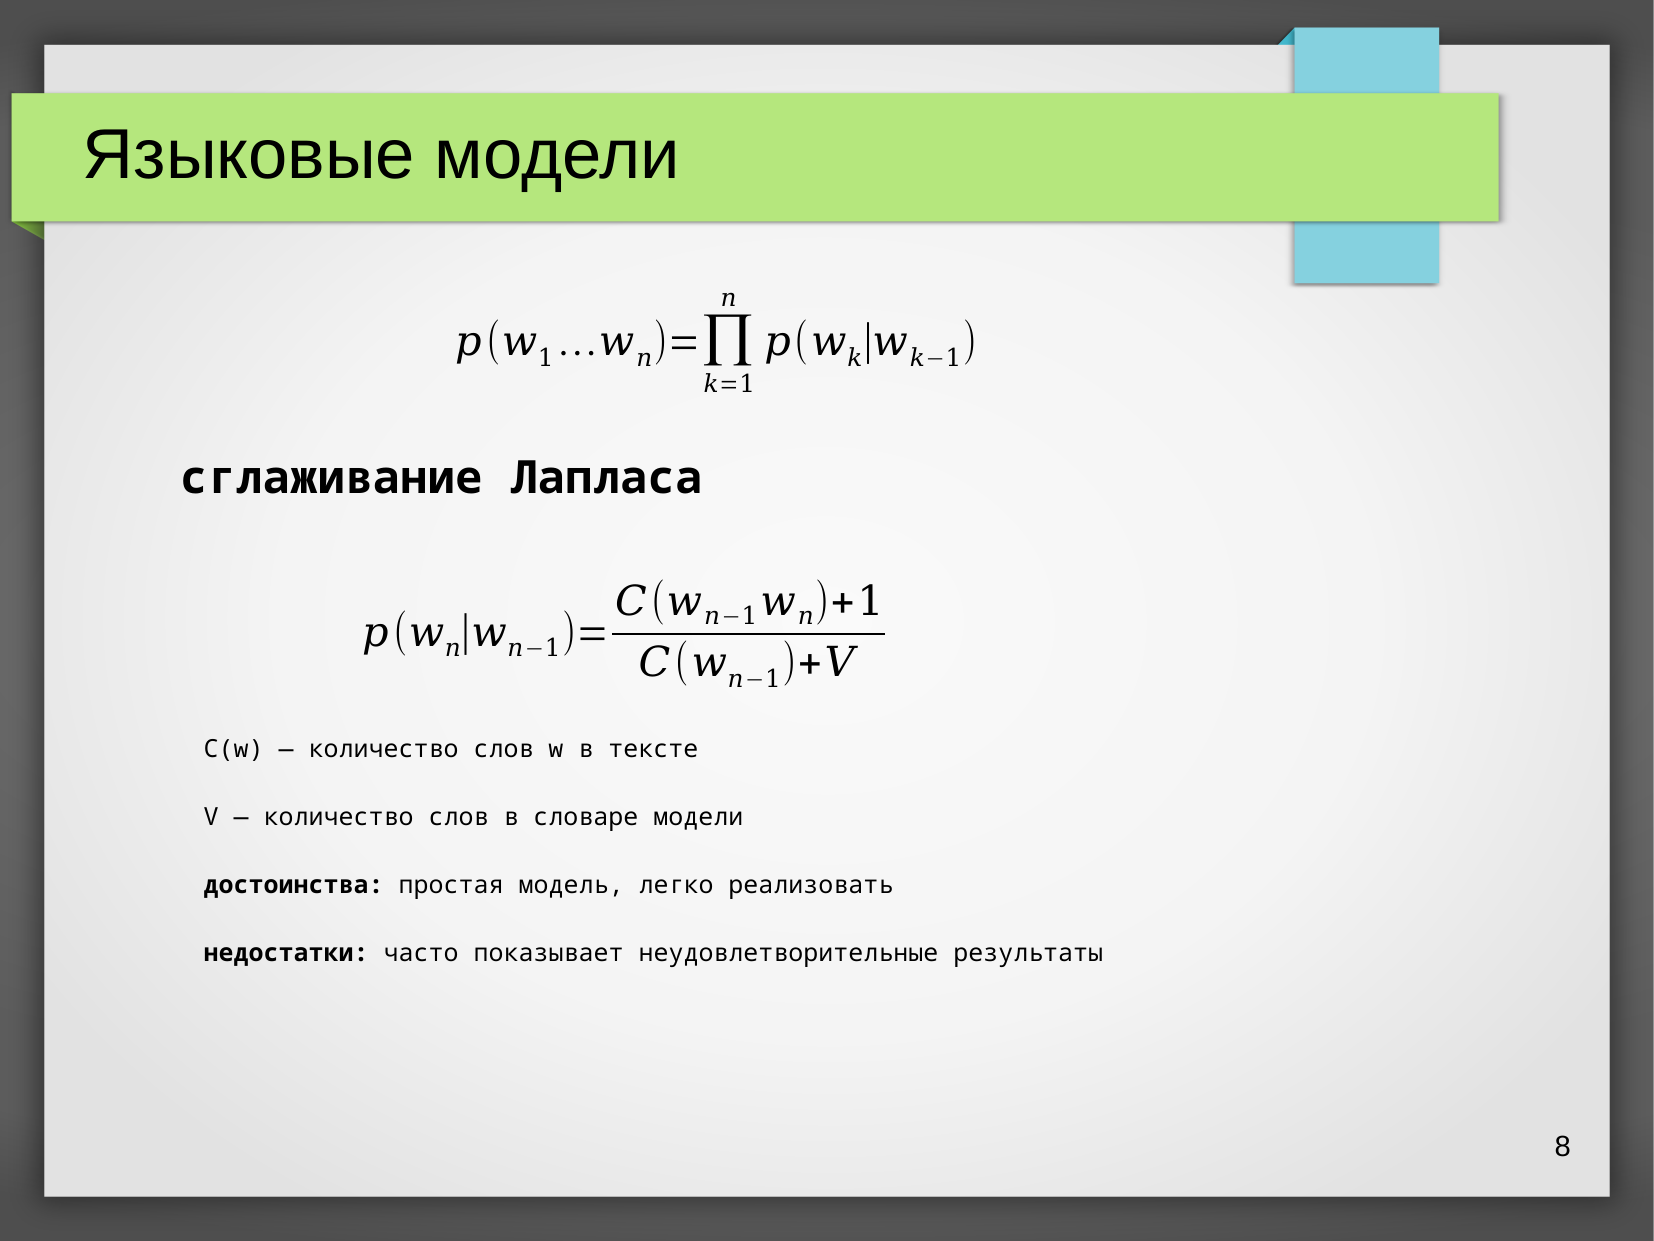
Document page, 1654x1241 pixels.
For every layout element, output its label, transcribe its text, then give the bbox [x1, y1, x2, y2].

chart [448, 283, 983, 398]
text_box С(w) — количество слов w в тексте V — количество слов в словаре модели достоинства: простая модель, легко реализовать недостатки: часто показывает неудовлетворительные результаты [188, 723, 1371, 997]
picture [0, 0, 1654, 1241]
text_box сглаживание Лапласа [165, 437, 1323, 603]
title Языковые модели [82, 114, 1406, 194]
chart [355, 576, 894, 693]
